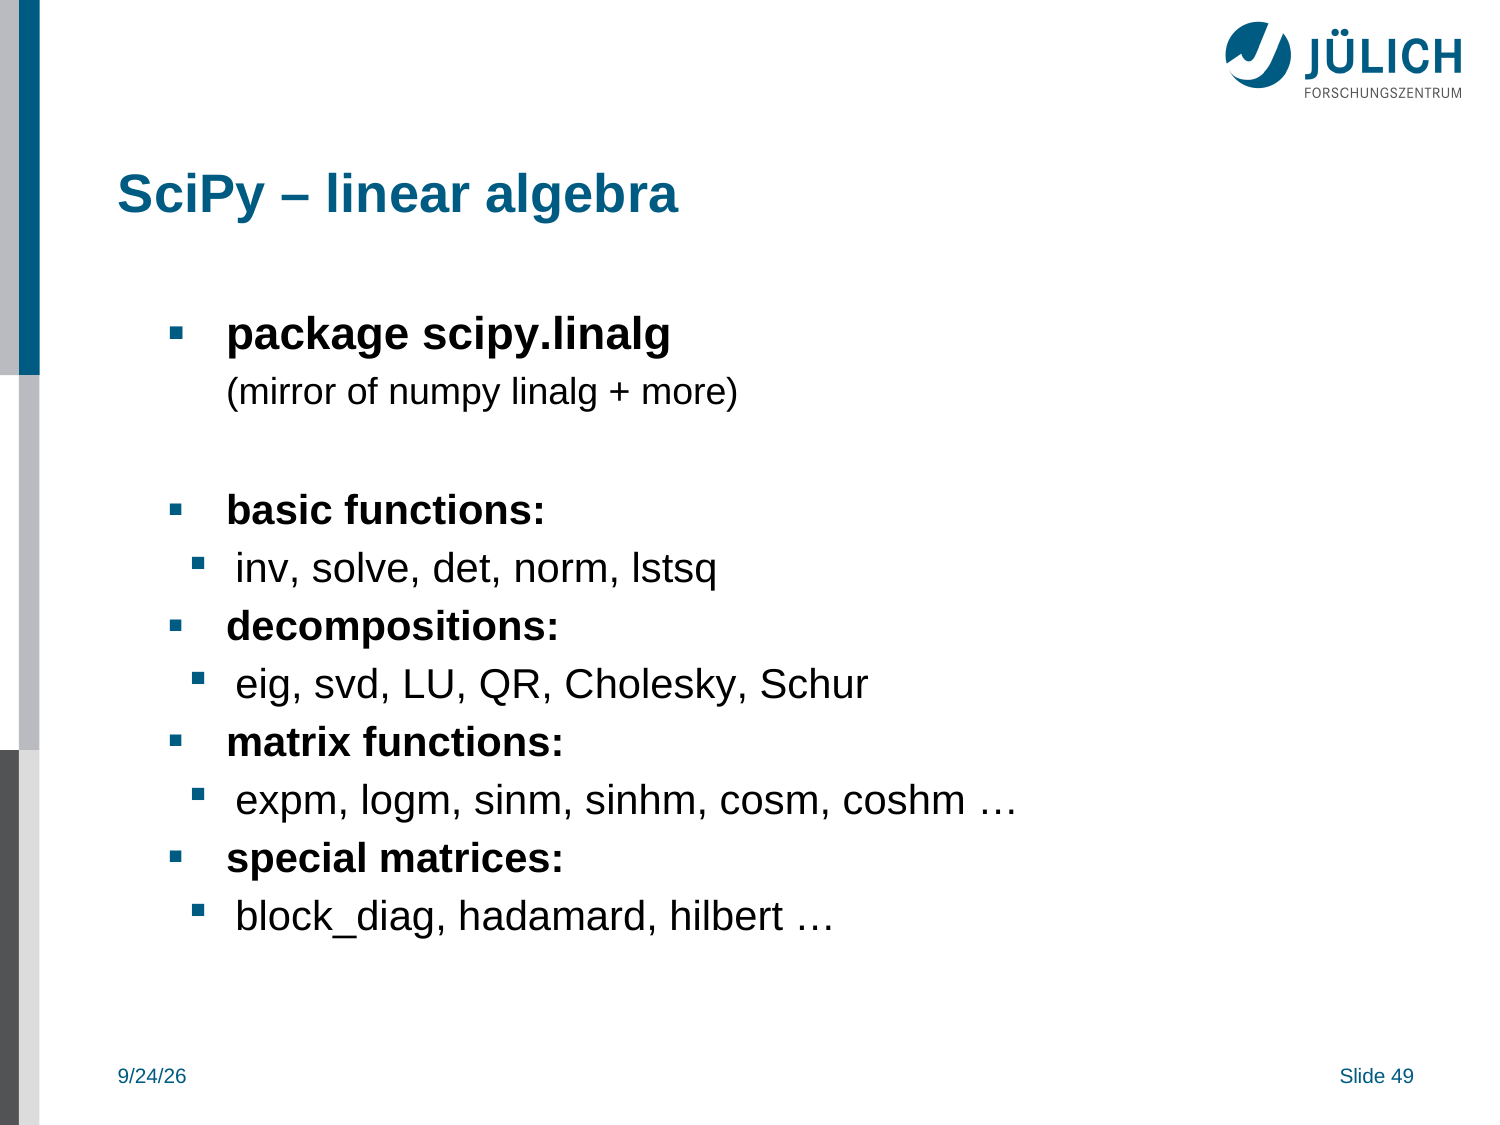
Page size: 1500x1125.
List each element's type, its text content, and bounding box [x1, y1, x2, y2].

title SciPy – linear algebra [117, 99, 1393, 288]
list package scipy.linalg (mirror of numpy linalg + more) basic functions: inv, solve, det, norm, lstsq decompositions: eig, svd, LU, QR, Cholesky, Schur matrix functions: expm, logm, sinm, sinhm, cosm, coshm … special matrices: block_diag, hadamard, hilbert … [113, 308, 1389, 997]
picture [1224, 20, 1461, 98]
